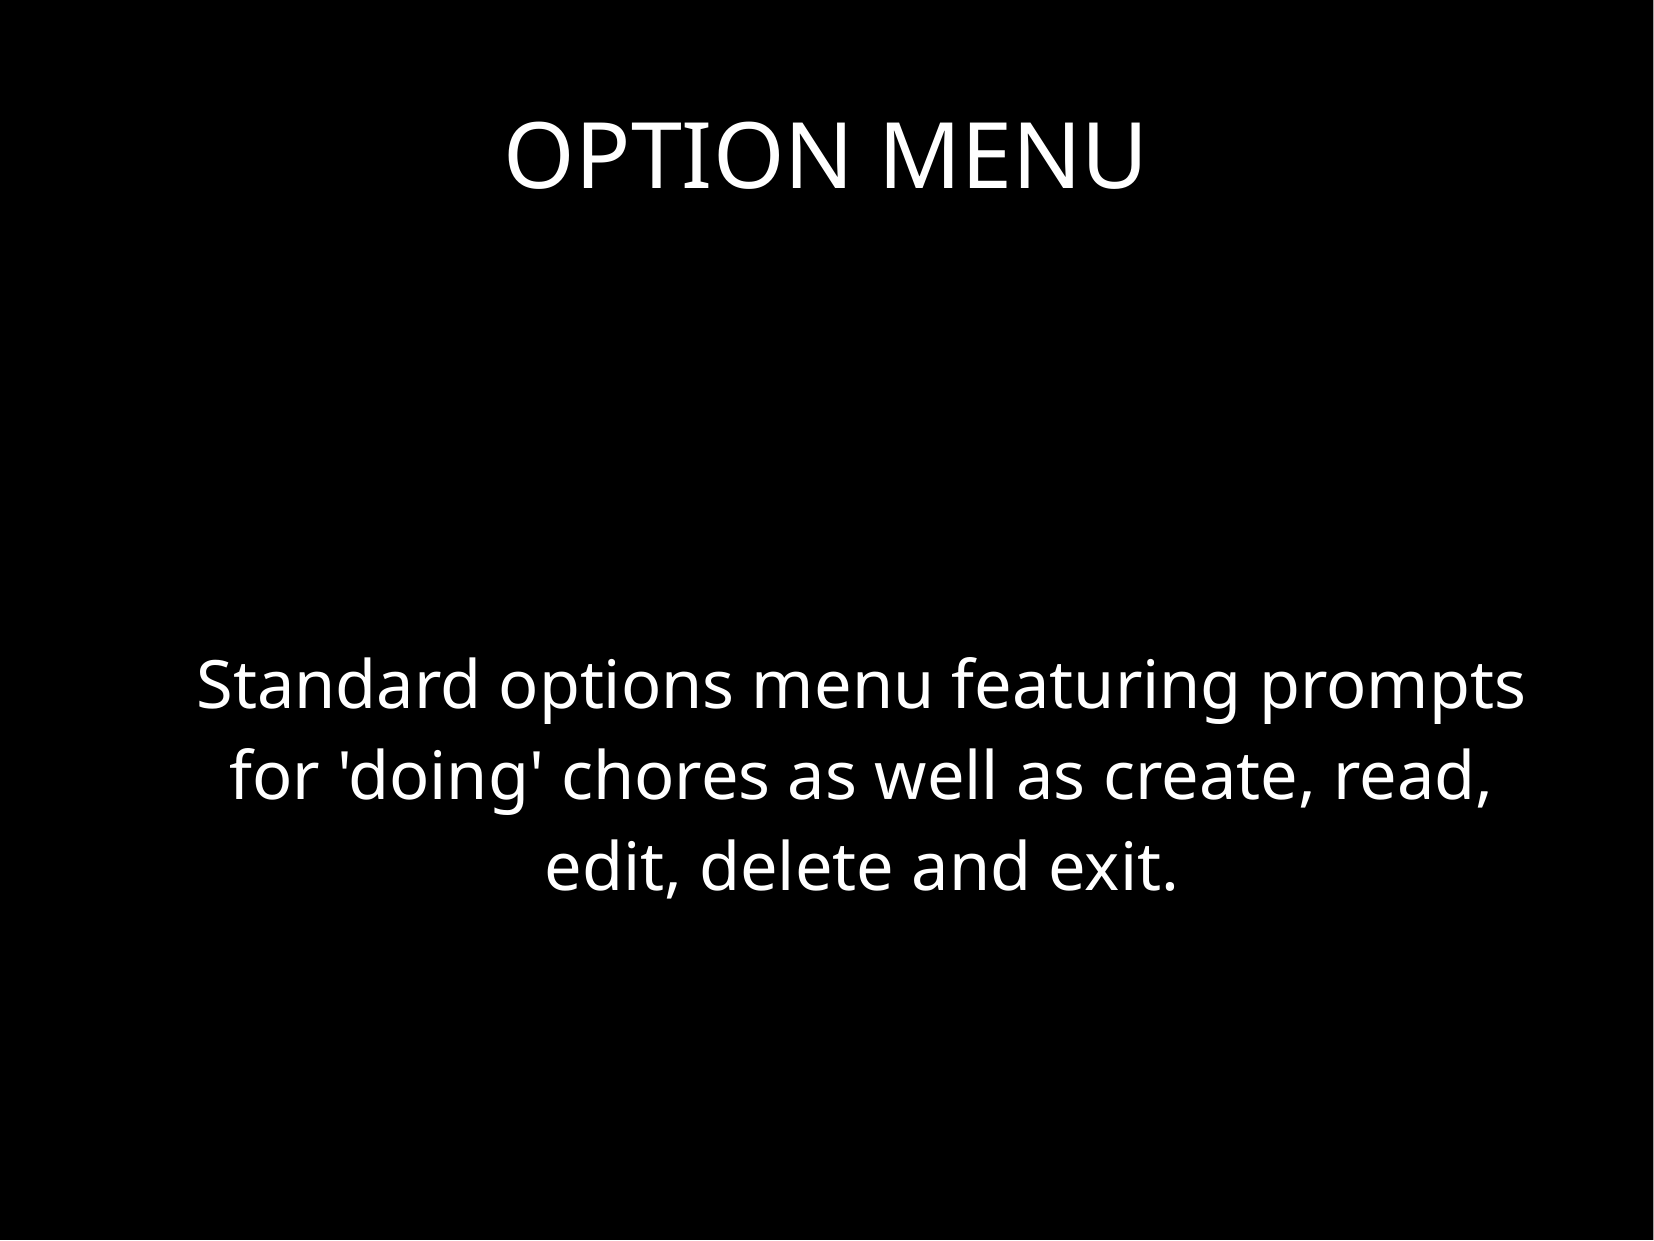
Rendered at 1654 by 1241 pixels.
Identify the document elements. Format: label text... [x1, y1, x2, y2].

title OPTION MENU [82, 49, 1571, 257]
list Standard options menu featuring prompts for 'doing' chores as well as create, read, edit, delete and exit. [82, 290, 1571, 1109]
